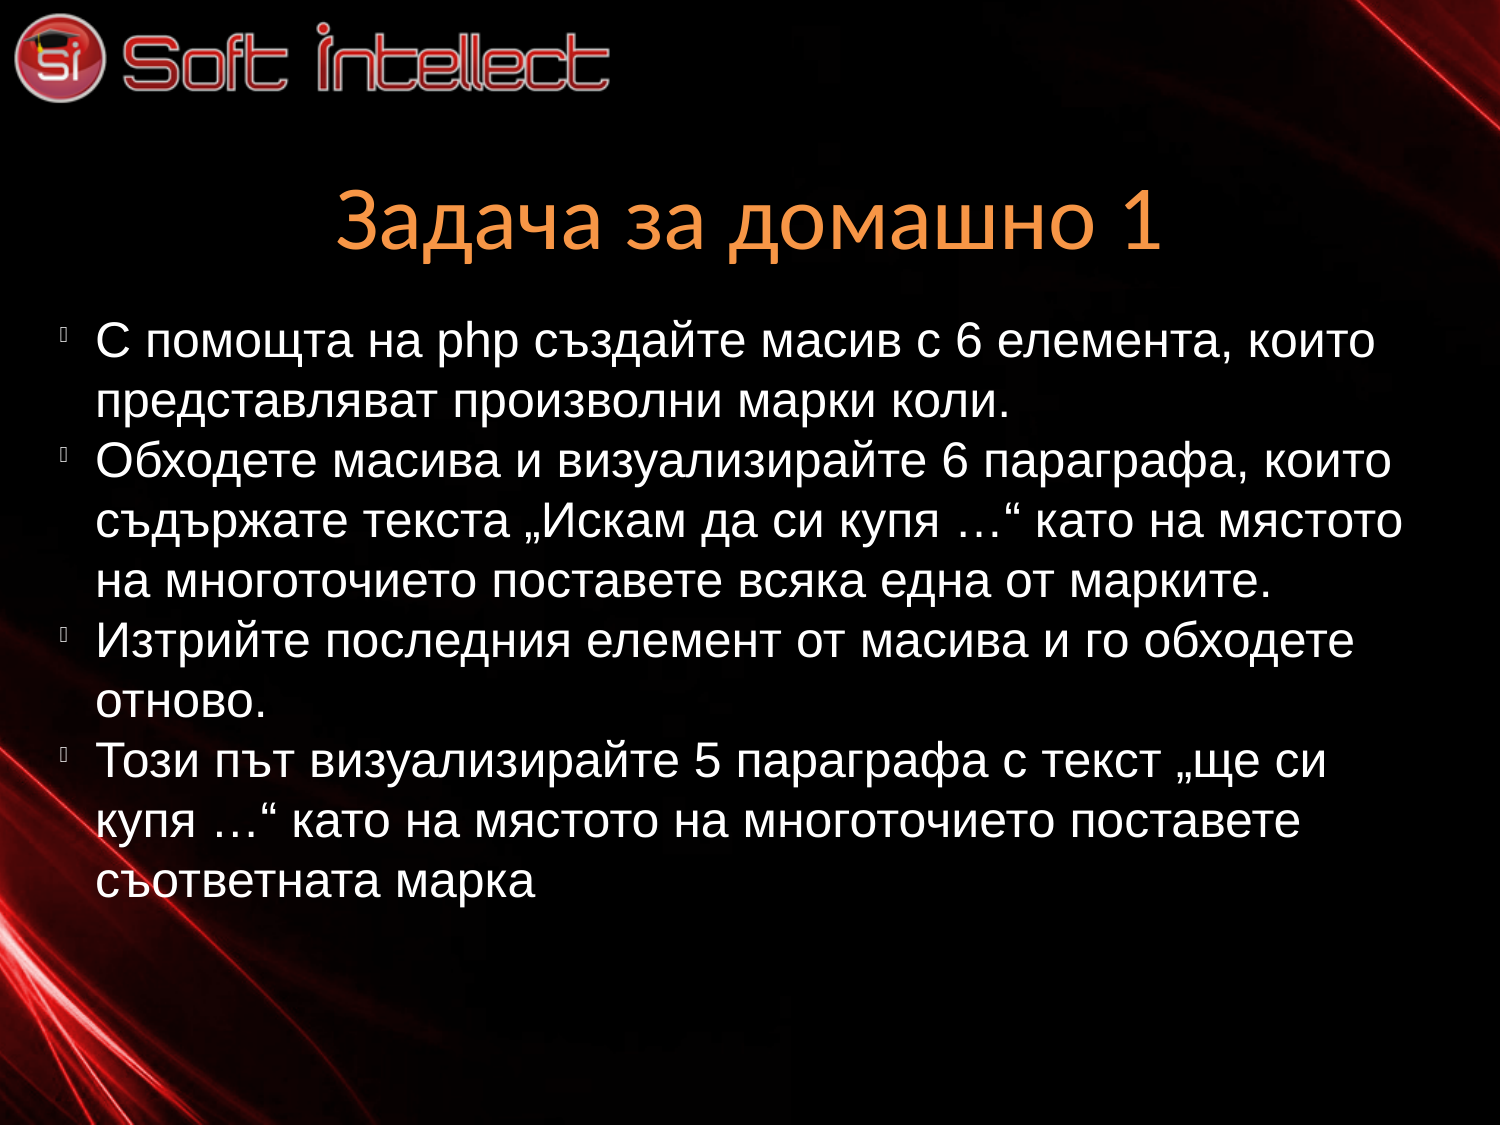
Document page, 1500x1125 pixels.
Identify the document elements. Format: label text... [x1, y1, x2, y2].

picture [0, 0, 1500, 1125]
text_box Задача за домашно 1 [75, 119, 1425, 299]
text_box С помощта на php създайте масив с 6 елемента, които представляват произволни марки коли. Обходете масива и визуализирайте 6 параграфа, които съдържате текста „Искам да си купя …“ като на мястото на многоточието поставете всяка една от марките. Изтрийте последния елемент от масива и го обходете отново. Този път визуализирайте 5 параграфа с текст „ще си купя …“ като на мястото на многоточието поставете съответната марка [44, 299, 1455, 540]
